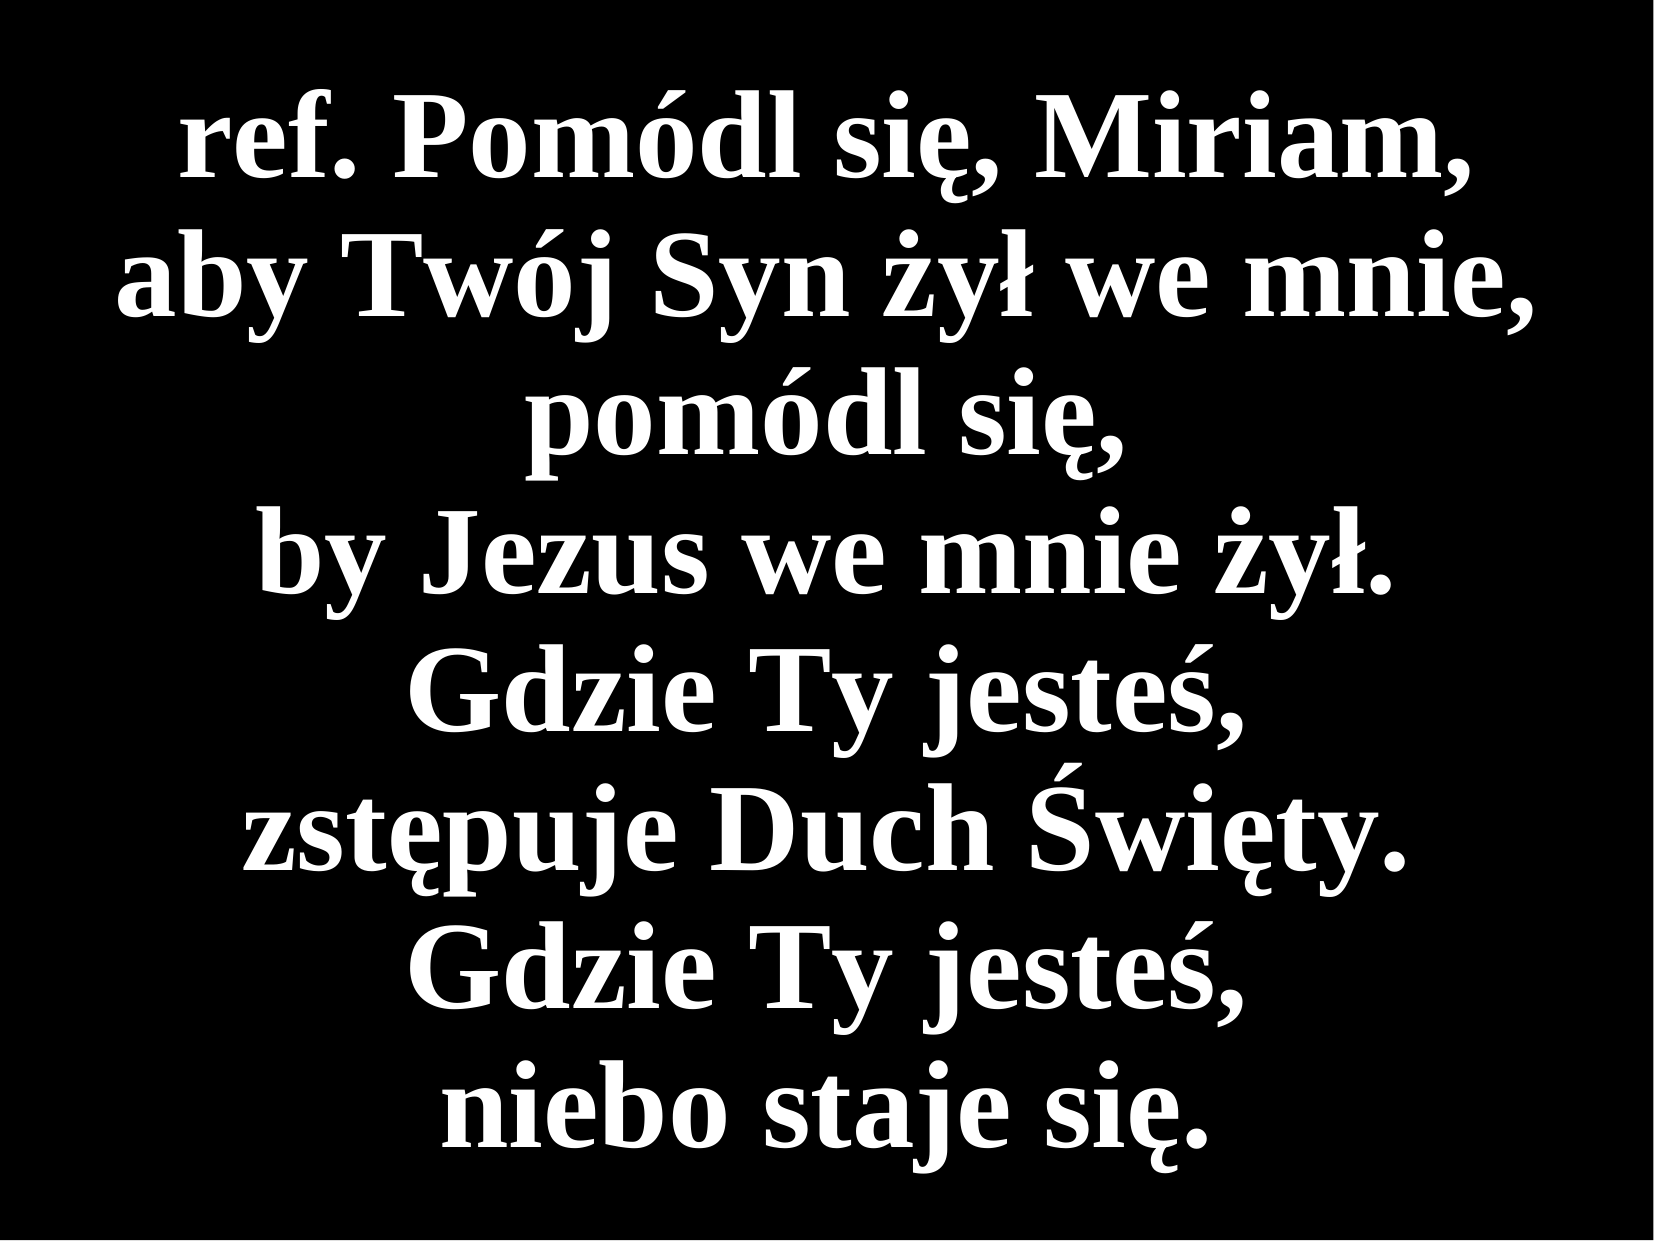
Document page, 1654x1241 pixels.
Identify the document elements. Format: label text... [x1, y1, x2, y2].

title ref. Pomódl się, Miriam, aby Twój Syn żył we mnie, pomódl się, by Jezus we mnie żył. Gdzie Ty jesteś, zstępuje Duch Święty. Gdzie Ty jesteś, niebo staje się. [0, 0, 1654, 1241]
